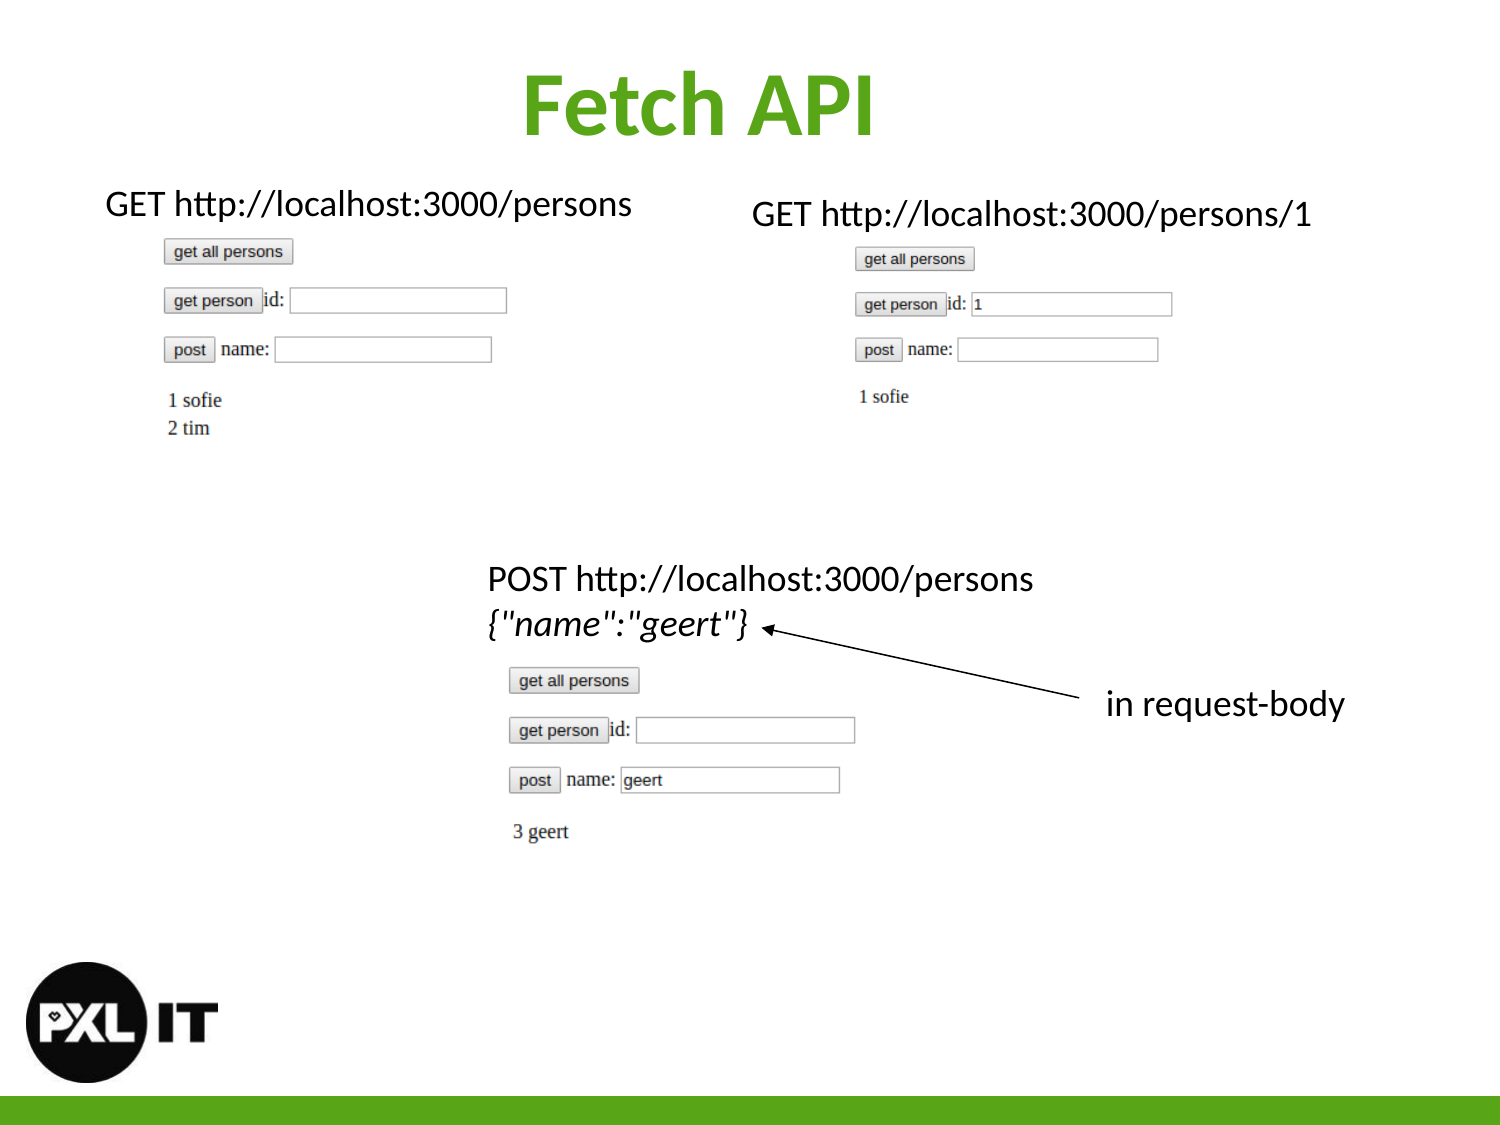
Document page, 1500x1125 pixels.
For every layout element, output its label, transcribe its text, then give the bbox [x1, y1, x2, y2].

picture [499, 741, 896, 855]
text_box POST http://localhost:3000/persons {"name":"geert"} [397, 546, 1326, 741]
text_box in request-body [1091, 671, 1446, 777]
text_box Fetch API [0, 36, 1443, 162]
picture [26, 962, 218, 1083]
text_box GET http://localhost:3000/persons [15, 171, 681, 412]
picture [154, 412, 604, 460]
text_box GET http://localhost:3000/persons/1 [661, 173, 1429, 666]
